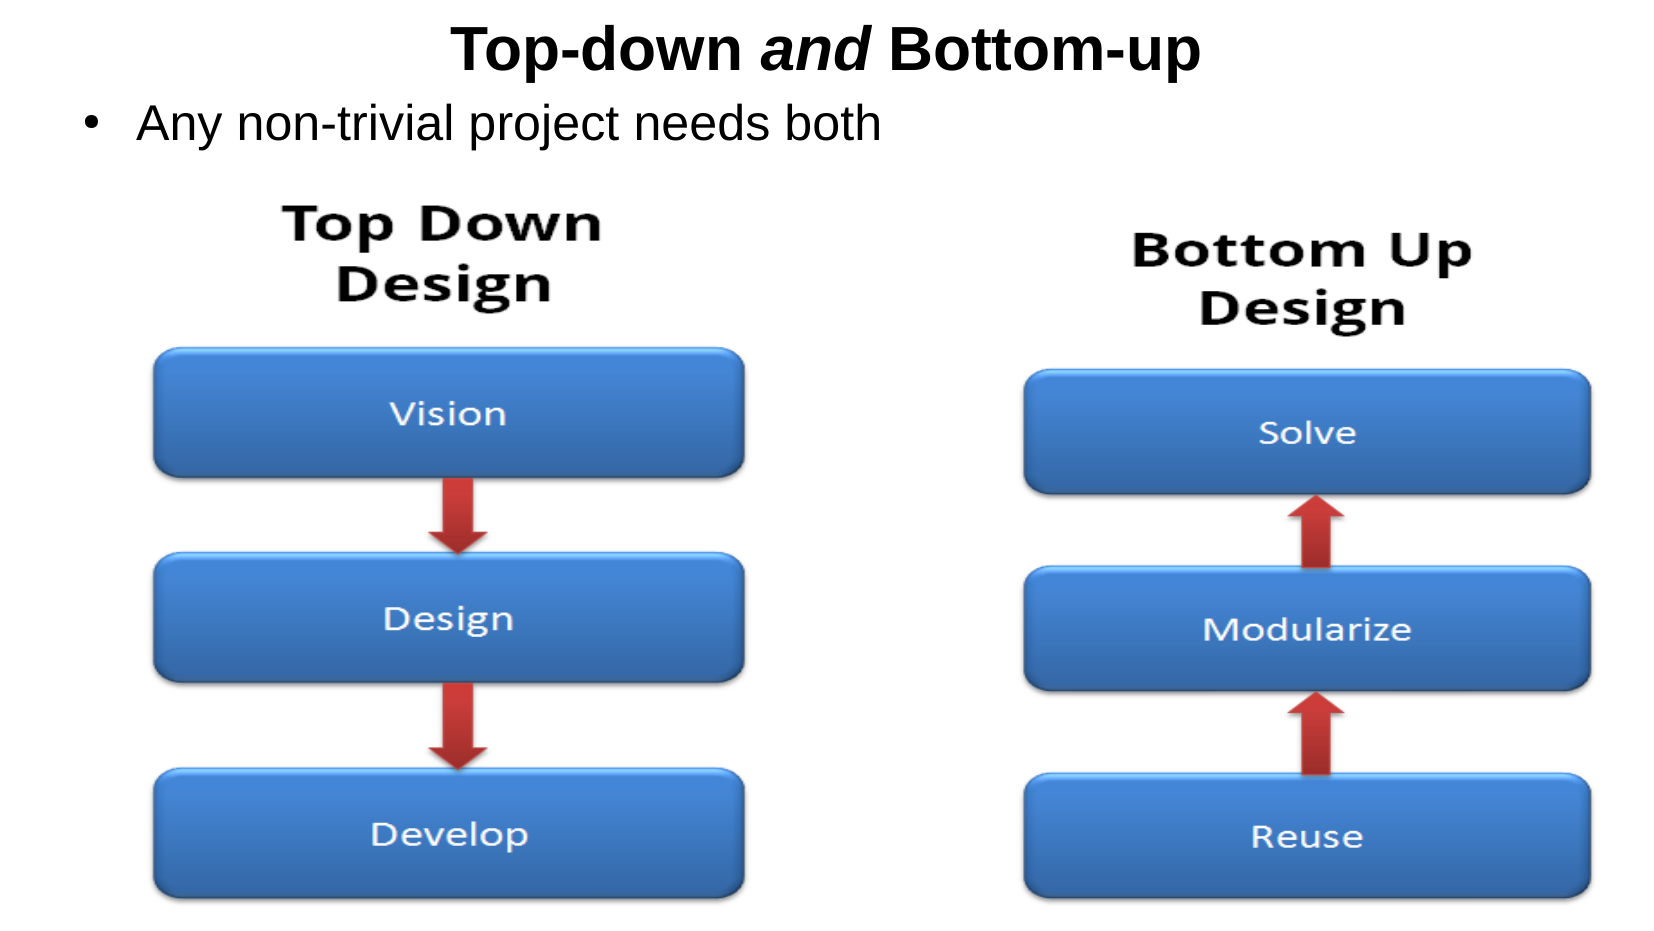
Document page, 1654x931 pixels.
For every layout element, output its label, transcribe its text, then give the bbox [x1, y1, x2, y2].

picture [139, 195, 756, 916]
list Any non-trivial project needs both [65, 95, 1554, 186]
picture [1010, 224, 1602, 910]
title Top-down and Bottom-up [82, 9, 1571, 88]
